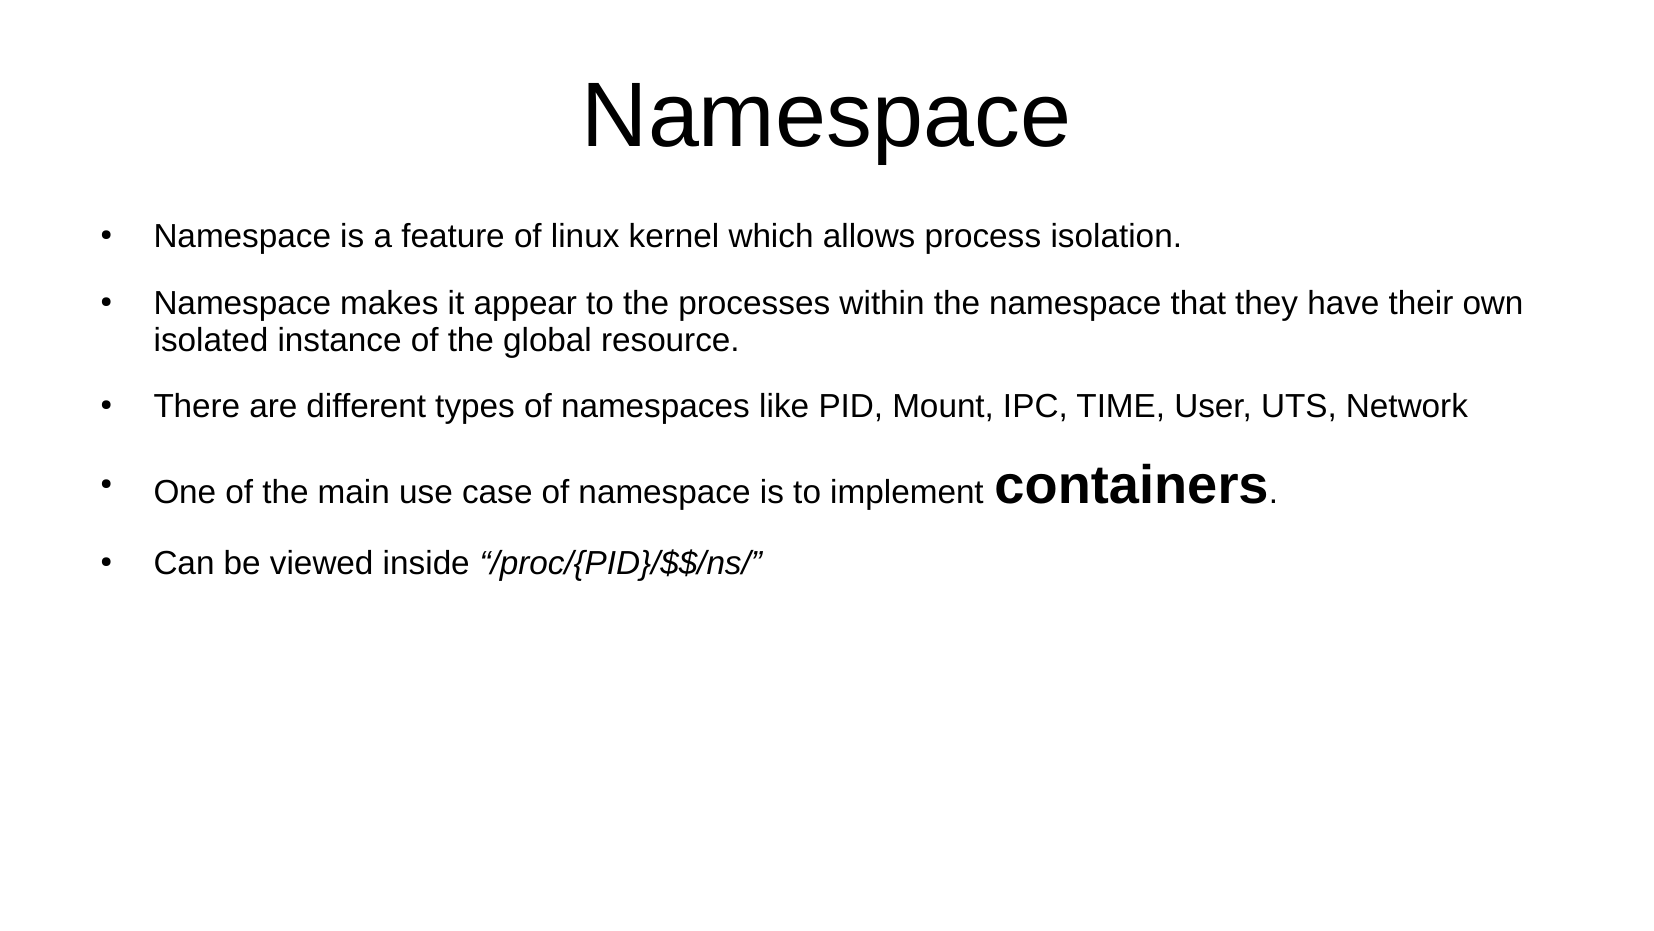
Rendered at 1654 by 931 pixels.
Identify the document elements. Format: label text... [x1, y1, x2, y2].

title Namespace [82, 37, 1571, 193]
list Namespace is a feature of linux kernel which allows process isolation. Namespace makes it appear to the processes within the namespace that they have their own isolated instance of the global resource. There are different types of namespaces like PID, Mount, IPC, TIME, User, UTS, Network One of the main use case of namespace is to implement containers. Can be viewed inside “/proc/{PID}/$$/ns/” [82, 217, 1571, 758]
